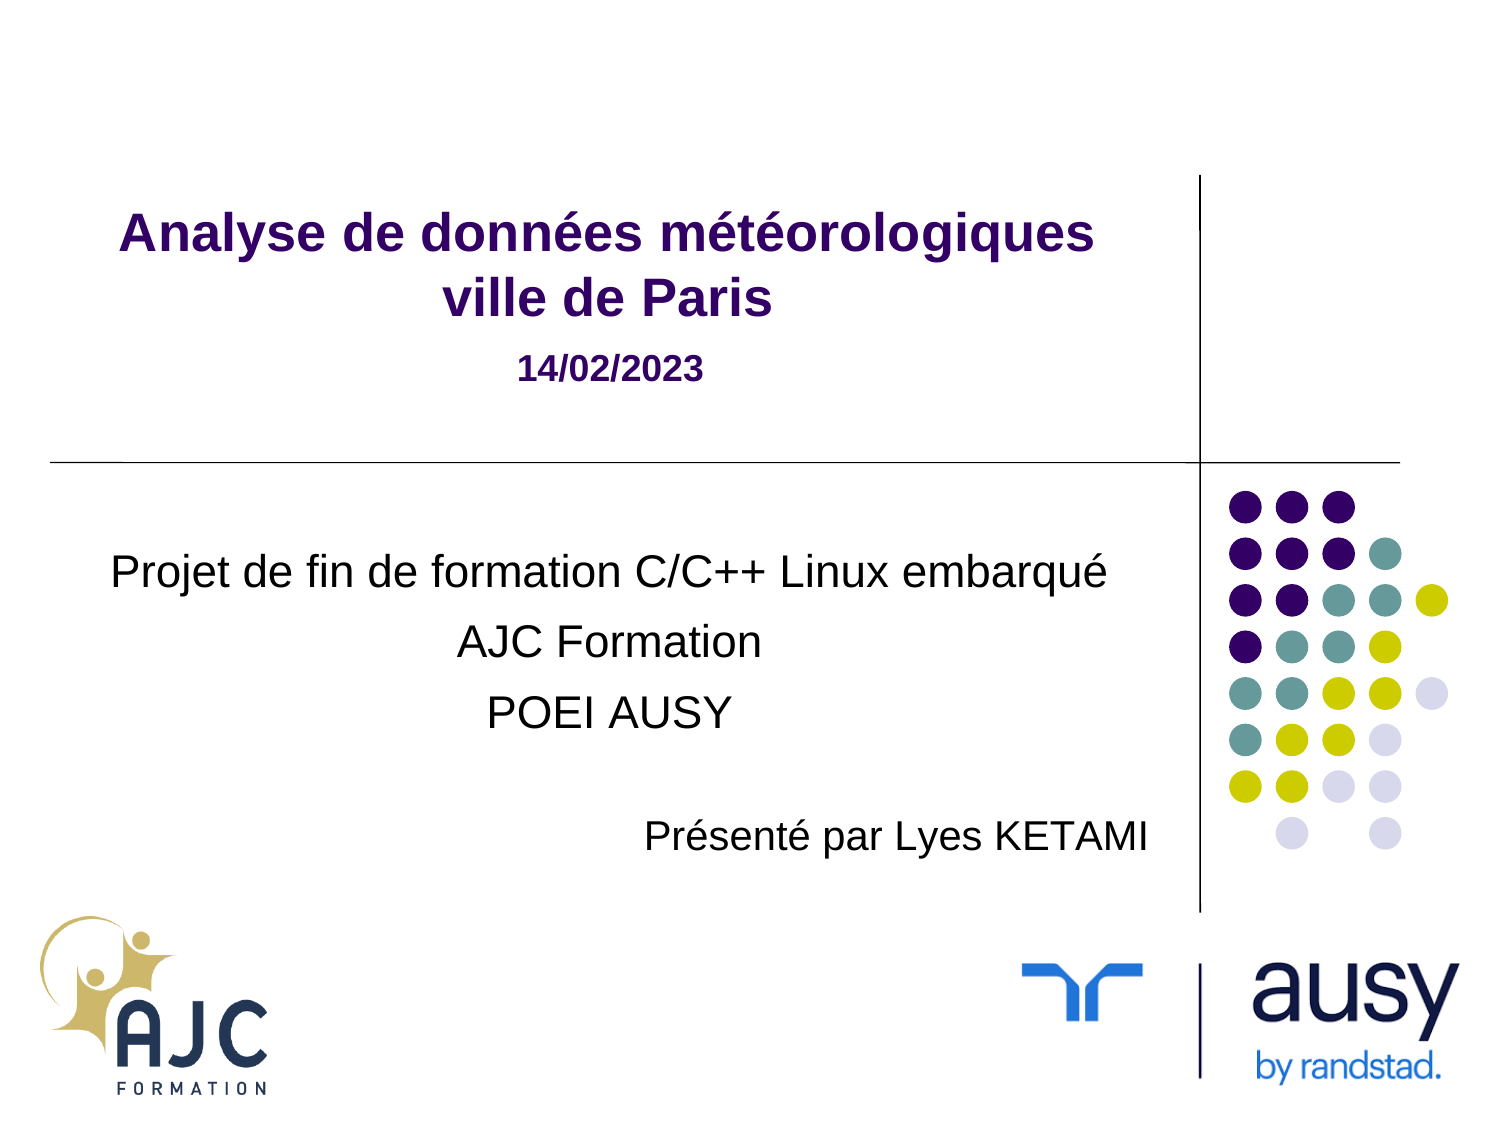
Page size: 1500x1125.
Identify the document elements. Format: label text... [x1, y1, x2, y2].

text_box Analyse de données météorologiques ville de Paris [51, 181, 1165, 336]
text_box 14/02/2023 [54, 321, 1167, 398]
text_box Présenté par Lyes KETAMI [525, 800, 1165, 917]
picture [1021, 962, 1460, 1086]
text_box Projet de fin de formation C/C++ Linux embarqué AJC Formation POEI AUSY [79, 534, 1140, 740]
picture [40, 916, 267, 1095]
